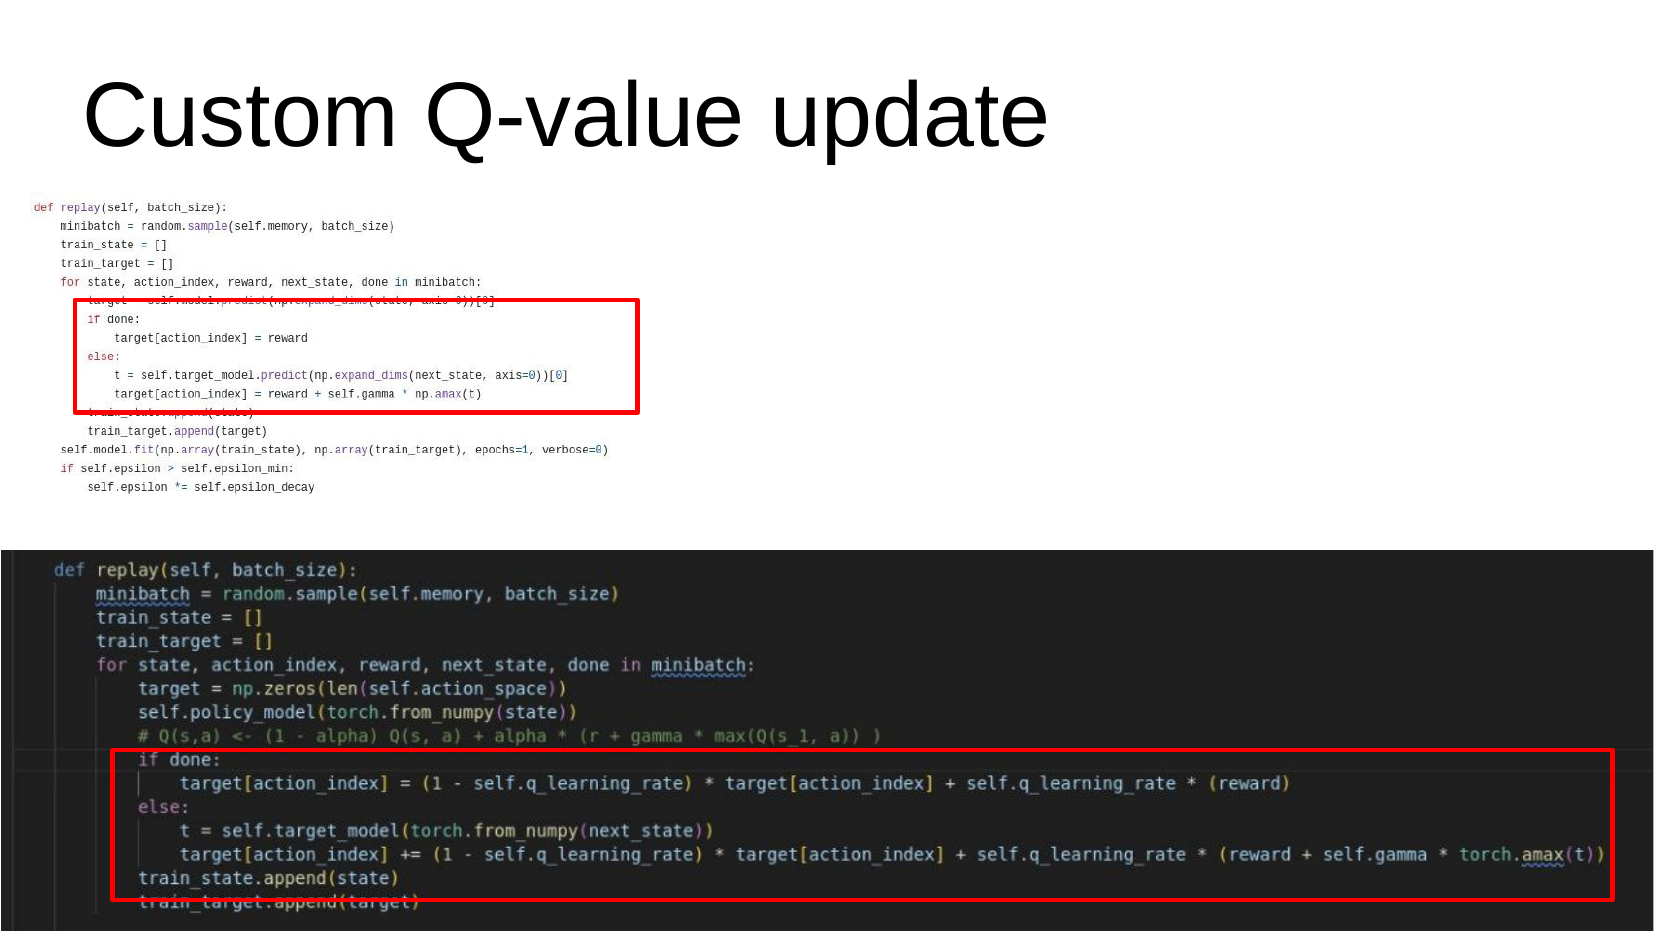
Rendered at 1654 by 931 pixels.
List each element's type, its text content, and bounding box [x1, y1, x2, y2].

title Custom Q-value update [82, 37, 1571, 193]
picture [77, 302, 635, 410]
picture [0, 192, 640, 494]
picture [1, 550, 1654, 931]
